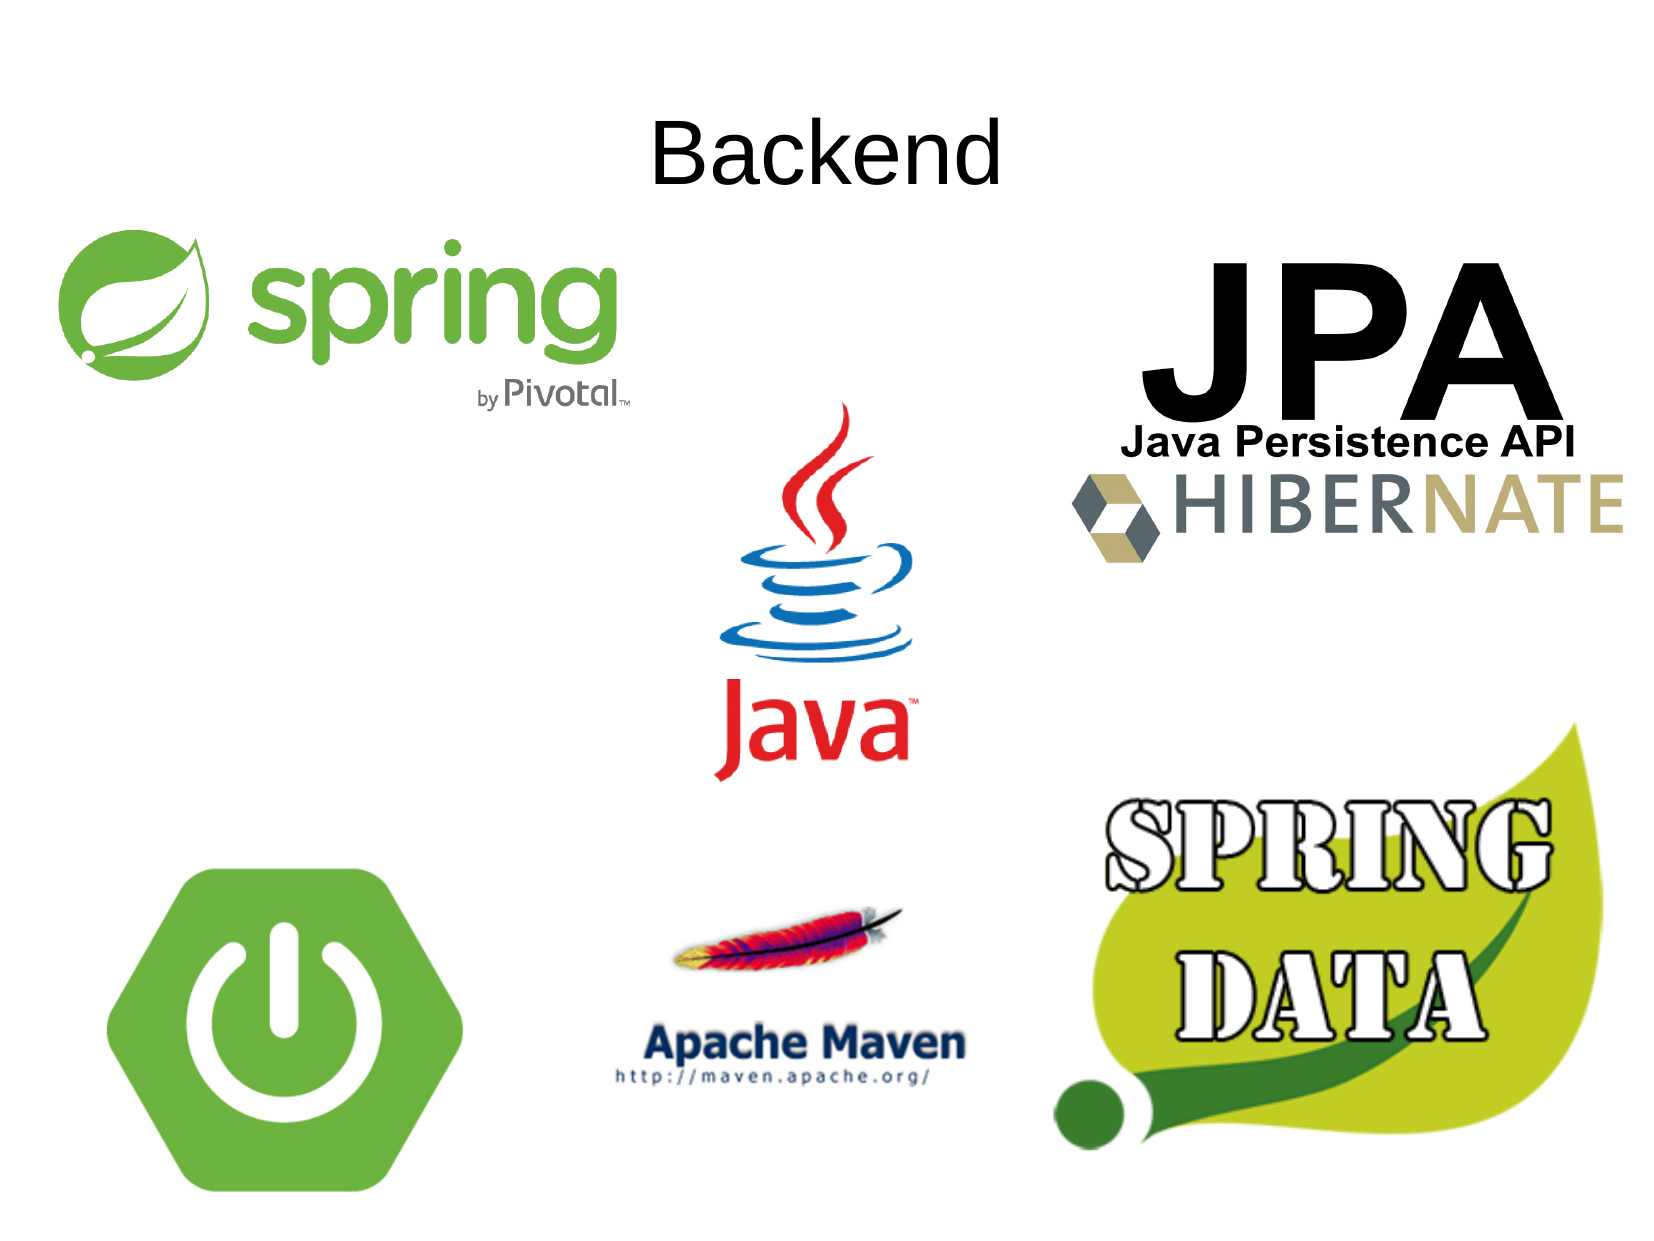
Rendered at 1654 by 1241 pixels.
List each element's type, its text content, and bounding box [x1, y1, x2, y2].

picture [602, 829, 978, 1205]
picture [1051, 247, 1654, 567]
picture [97, 841, 473, 1217]
picture [51, 224, 1642, 1170]
title Backend [82, 49, 1571, 257]
